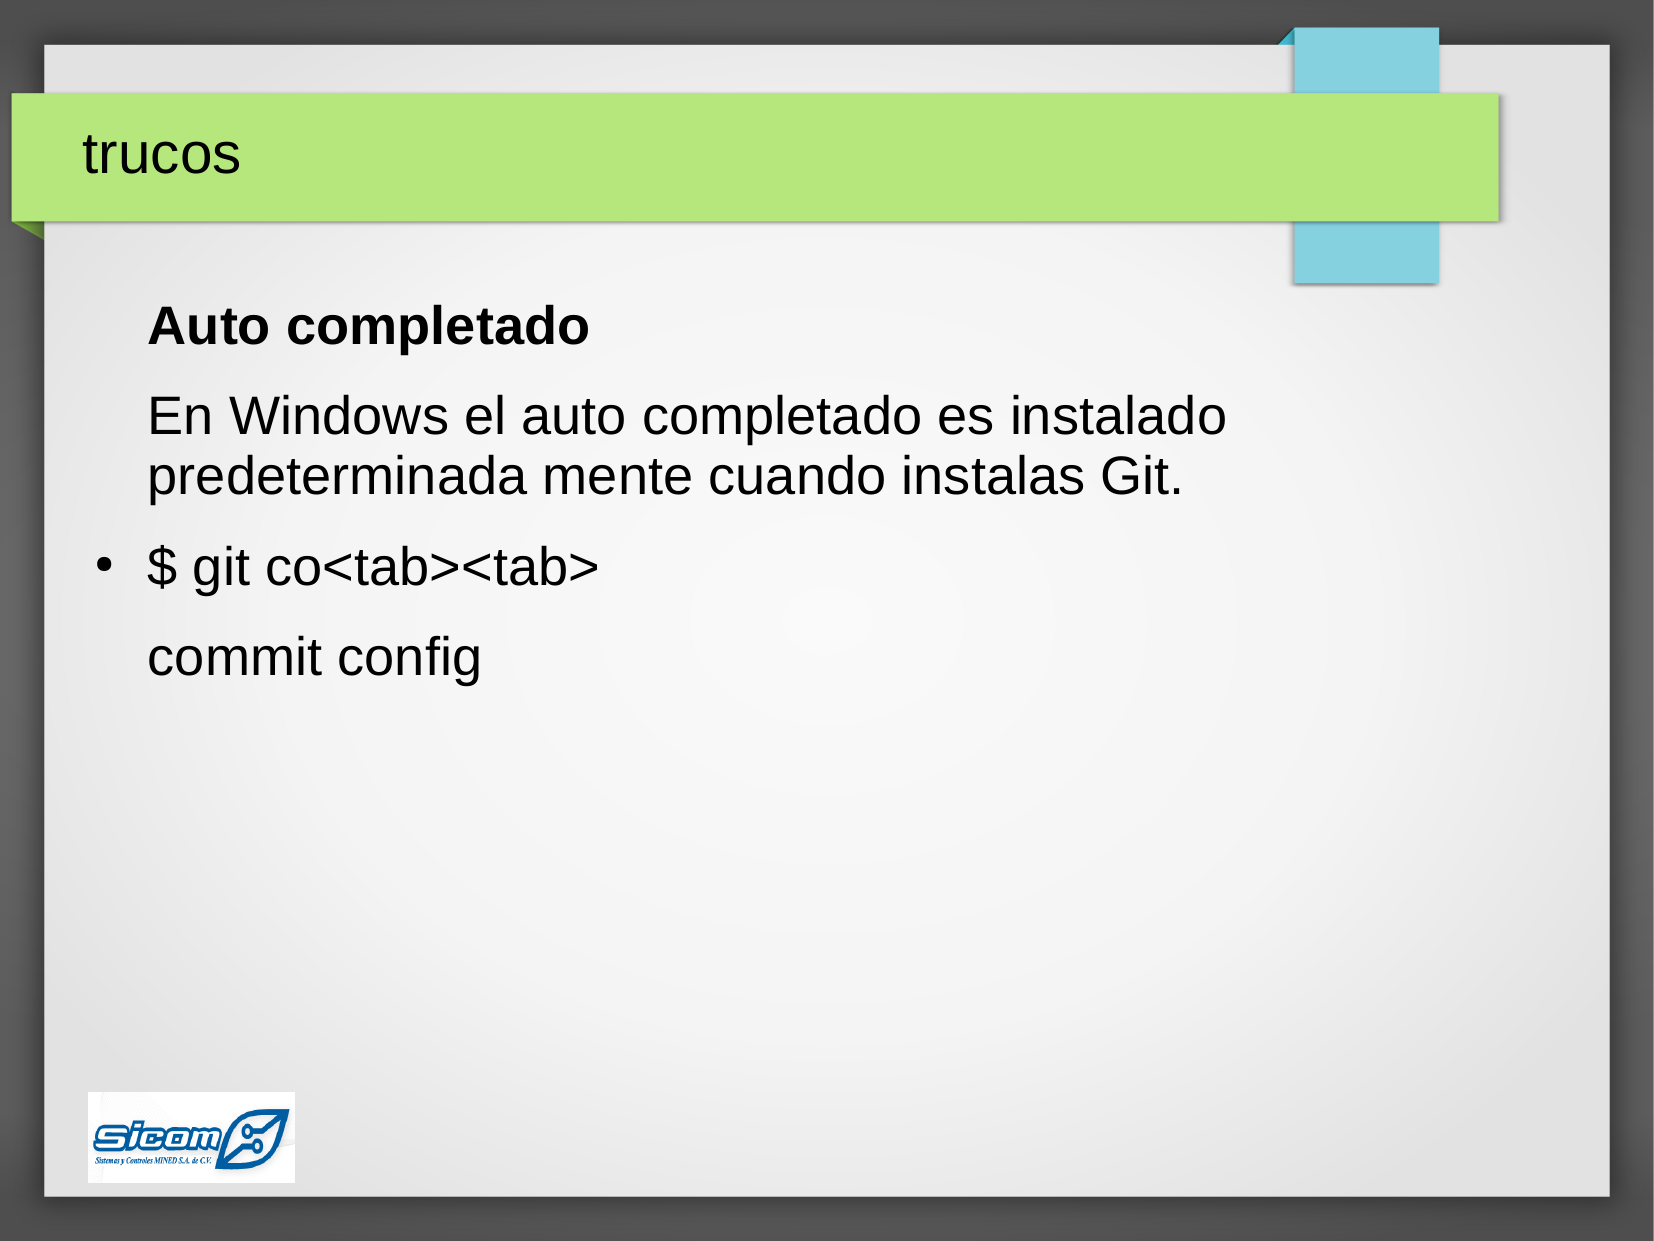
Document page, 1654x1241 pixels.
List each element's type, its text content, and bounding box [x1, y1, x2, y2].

list Auto completado En Windows el auto completado es instalado predeterminada mente cuando instalas Git. $ git co<tab><tab> commit config [76, 295, 1565, 1015]
picture [0, 0, 1654, 1241]
title trucos [82, 94, 1264, 213]
